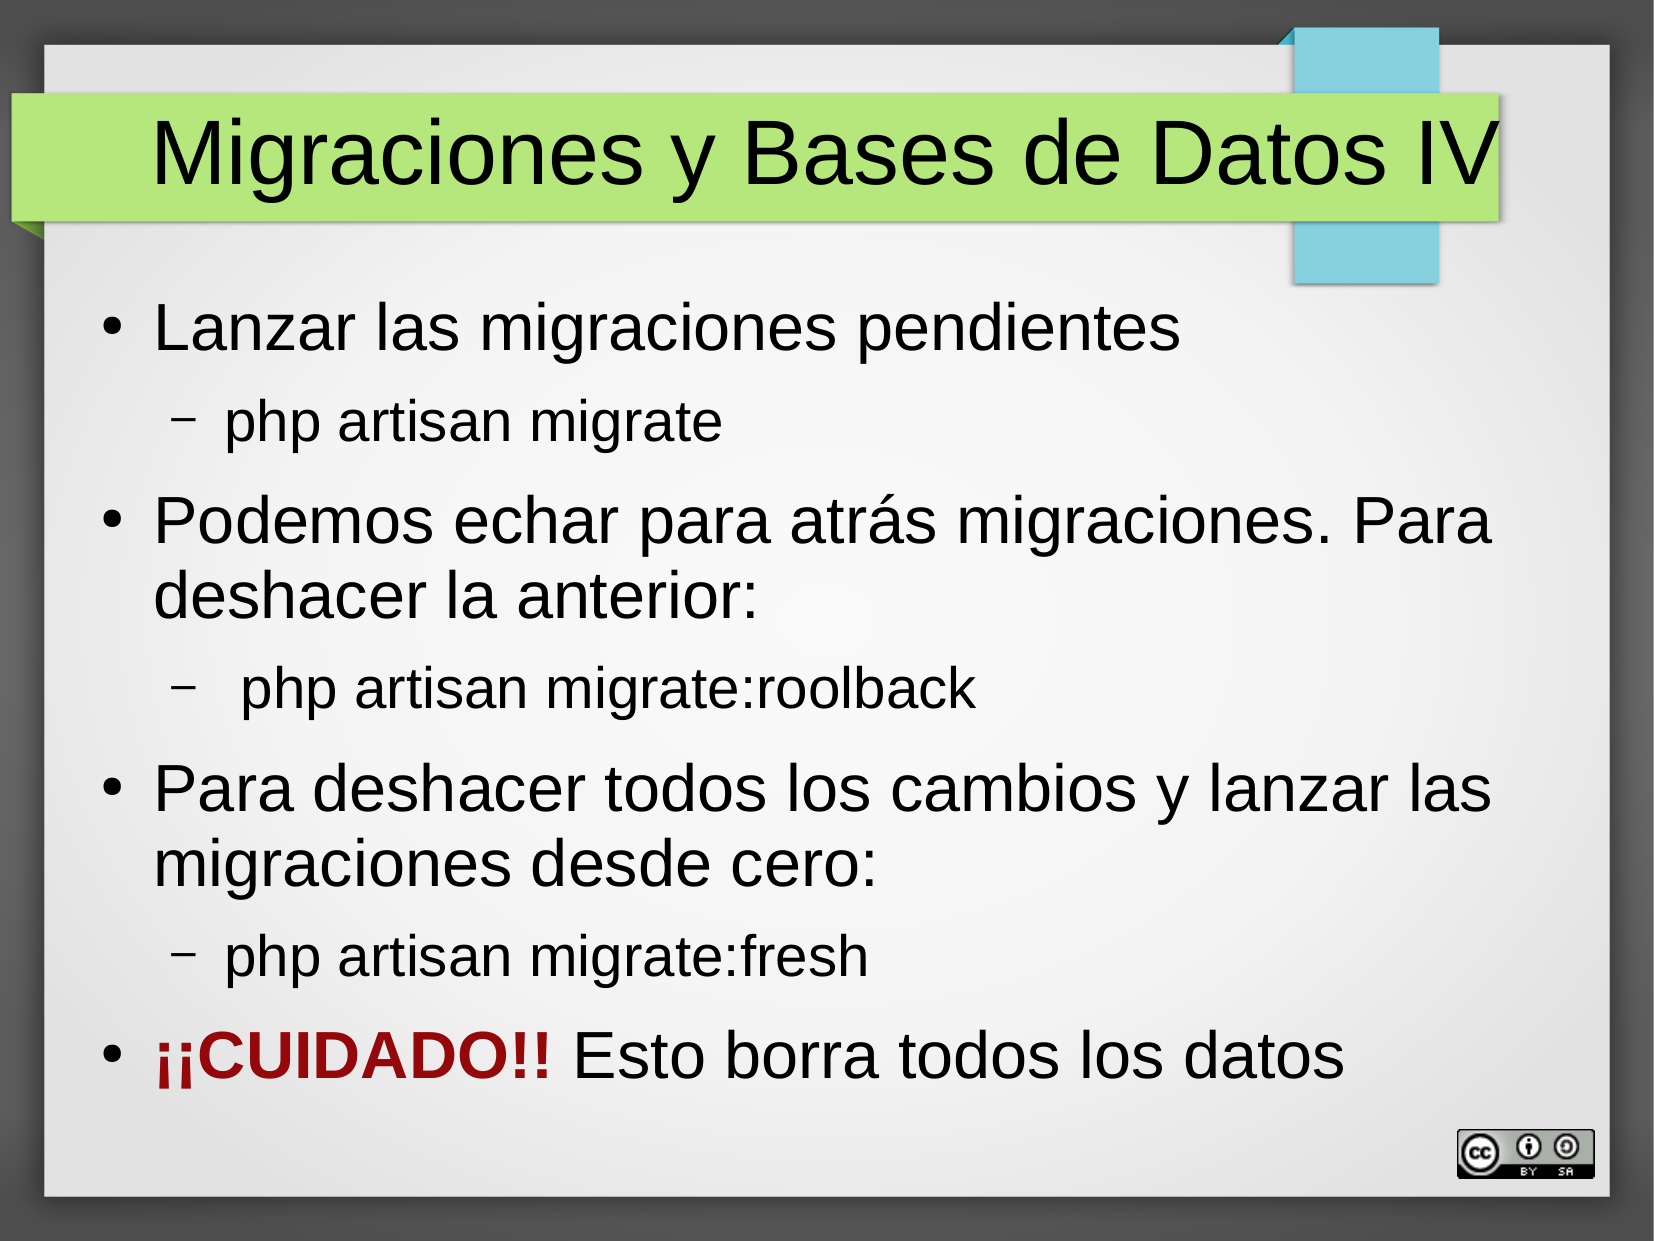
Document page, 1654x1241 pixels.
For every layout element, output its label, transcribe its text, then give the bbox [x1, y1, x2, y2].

list Lanzar las migraciones pendientes php artisan migrate Podemos echar para atrás migraciones. Para deshacer la anterior: php artisan migrate:roolback Para deshacer todos los cambios y lanzar las migraciones desde cero: php artisan migrate:fresh ¡¡CUIDADO!! Esto borra todos los datos [82, 290, 1571, 1123]
title Migraciones y Bases de Datos IV [82, 49, 1571, 257]
picture [0, 0, 1654, 1241]
